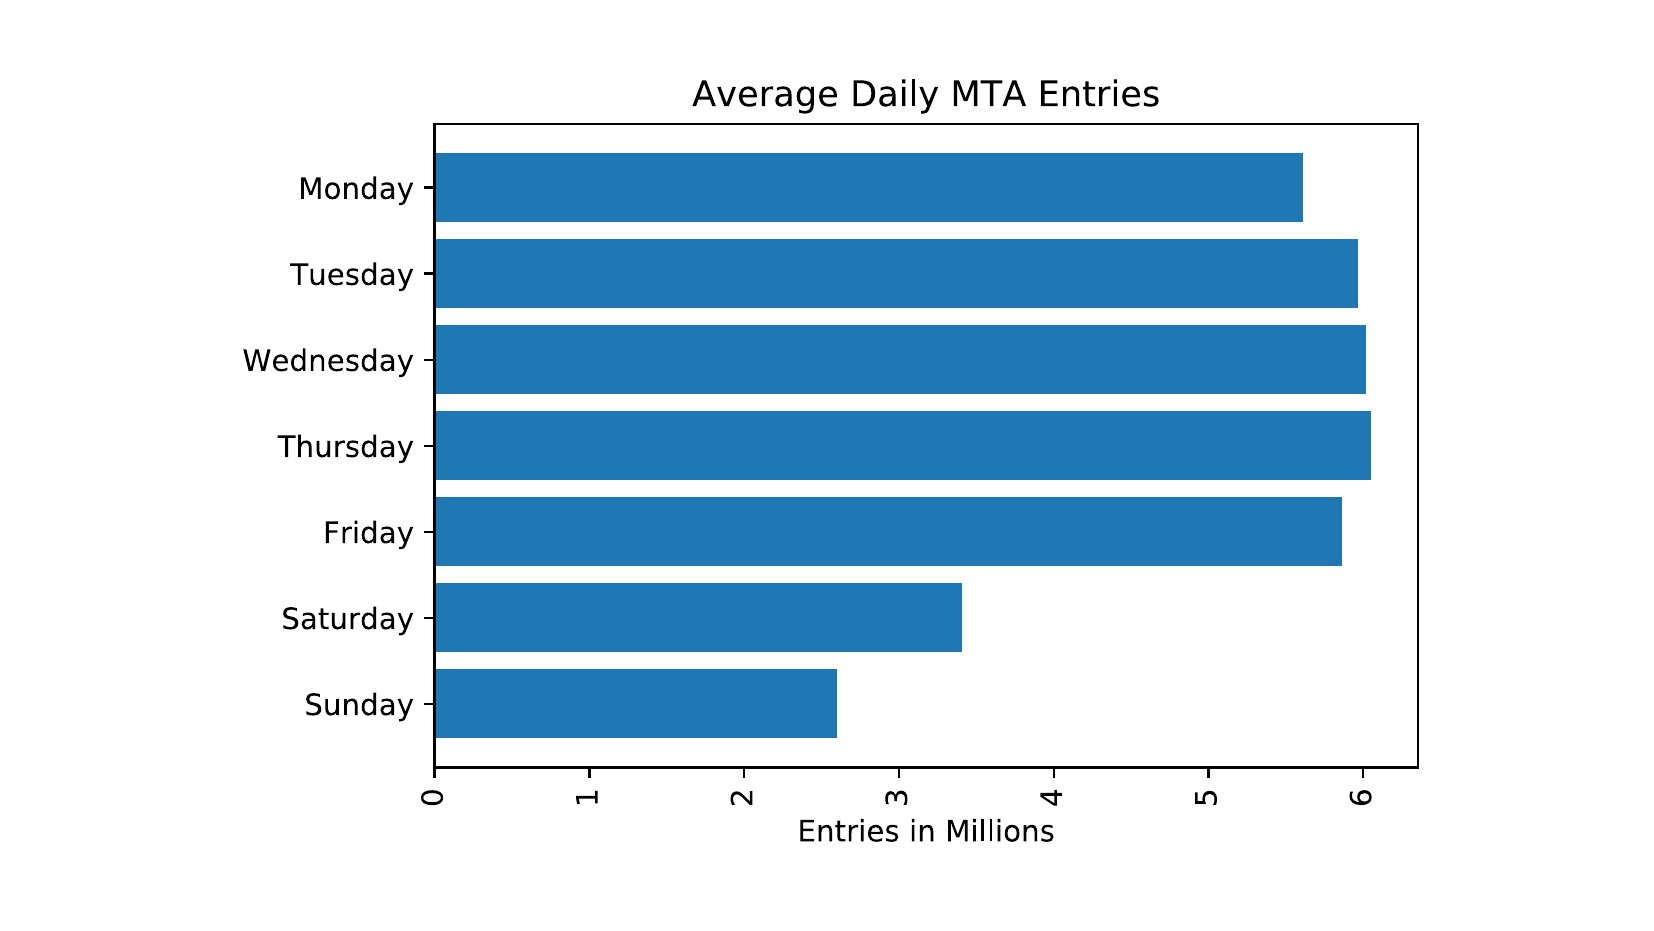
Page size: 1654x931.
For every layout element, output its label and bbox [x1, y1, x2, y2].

picture [220, 56, 1441, 871]
